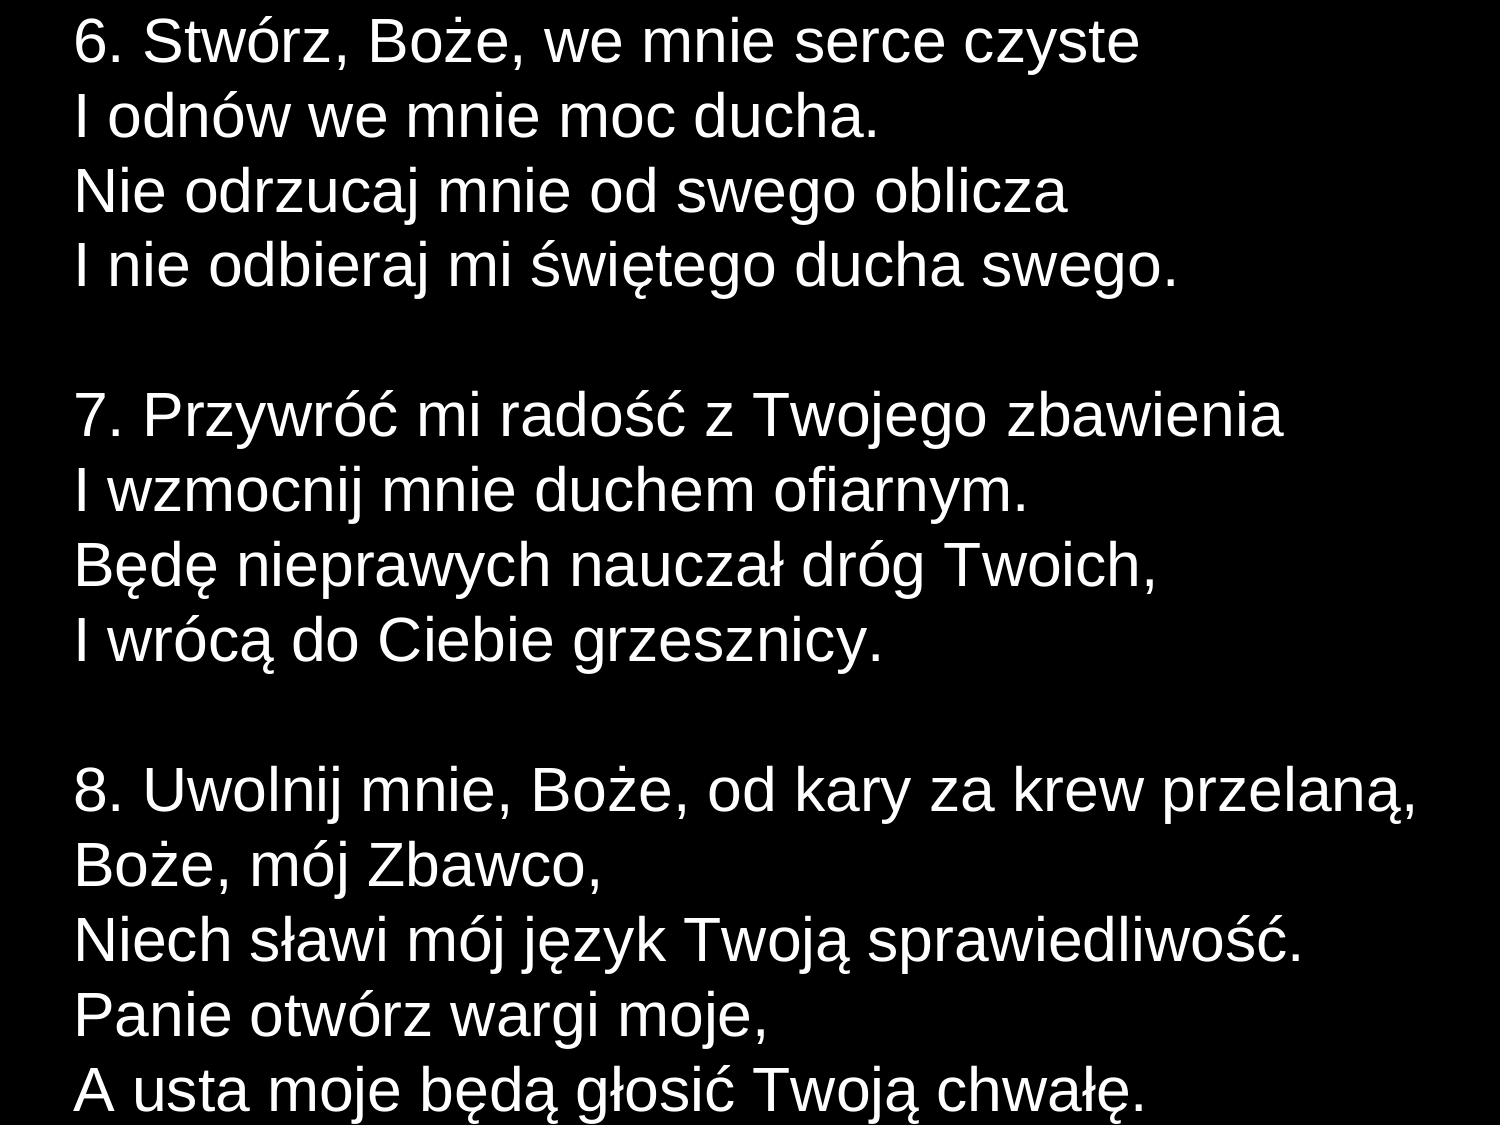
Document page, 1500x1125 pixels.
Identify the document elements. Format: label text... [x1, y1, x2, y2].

text_box 6. Stwórz, Boże, we mnie serce czyste I odnów we mnie moc ducha. Nie odrzucaj mnie od swego oblicza I nie odbieraj mi świętego ducha swego. 7. Przywróć mi radość z Twojego zbawienia I wzmocnij mnie duchem ofiarnym. Będę nieprawych nauczał dróg Twoich, I wrócą do Ciebie grzesznicy. 8. Uwolnij mnie, Boże, od kary za krew przelaną, Boże, mój Zbawco, Niech sławi mój język Twoją sprawiedliwość. Panie otwórz wargi moje, A usta moje będą głosić Twoją chwałę. [58, 0, 1500, 1125]
